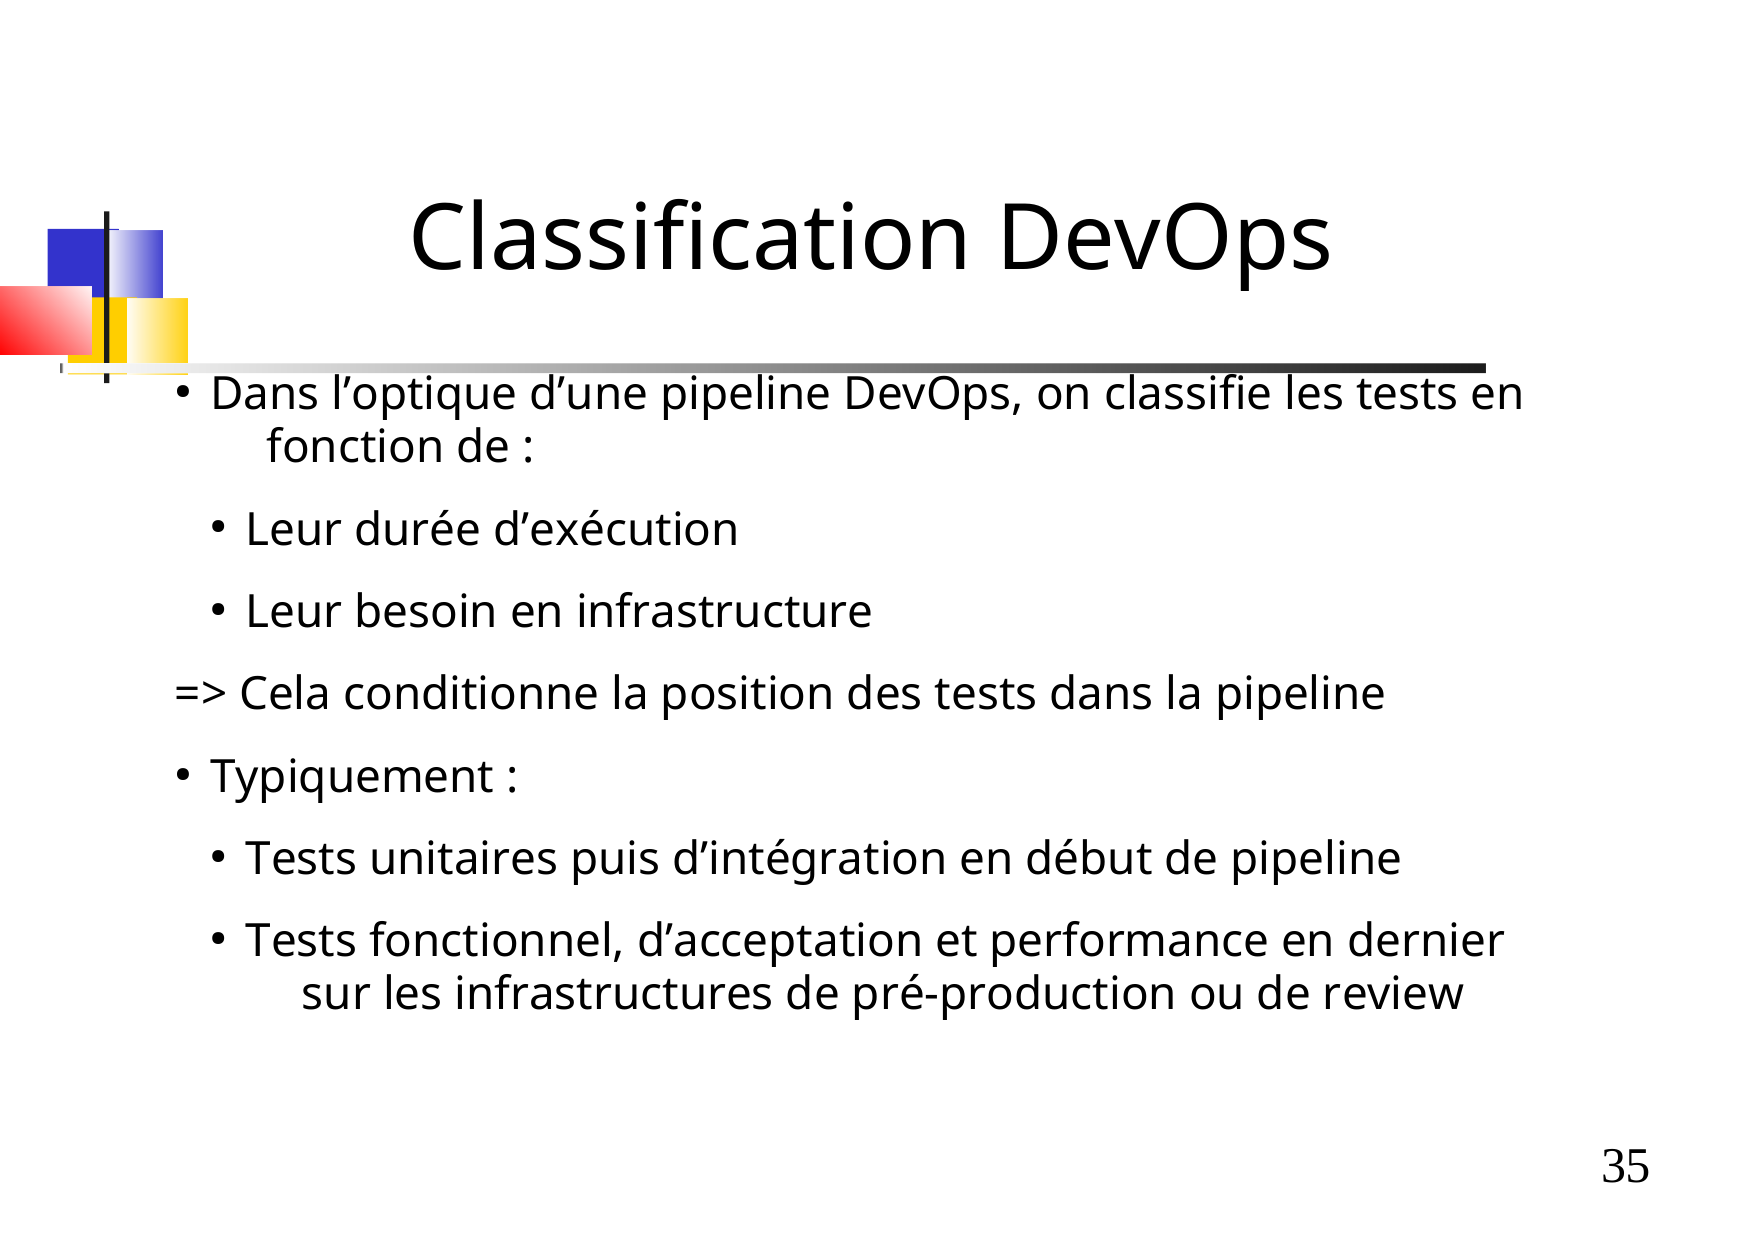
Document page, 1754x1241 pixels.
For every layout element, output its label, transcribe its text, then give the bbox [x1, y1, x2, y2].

text_box Dans l’optique d’une pipeline DevOps, on classifie les tests en fonction de : Leur durée d’exécution Leur besoin en infrastructure => Cela conditionne la position des tests dans la pipeline Typiquement : Tests unitaires puis d’intégration en début de pipeline Tests fonctionnel, d’acceptation et performance en dernier sur les infrastructures de pré-production ou de review [174, 348, 1560, 1021]
title Classification DevOps [179, 183, 1564, 393]
picture [60, 229, 179, 384]
picture [0, 285, 92, 355]
slide_number 35 [1569, 1135, 1660, 1241]
